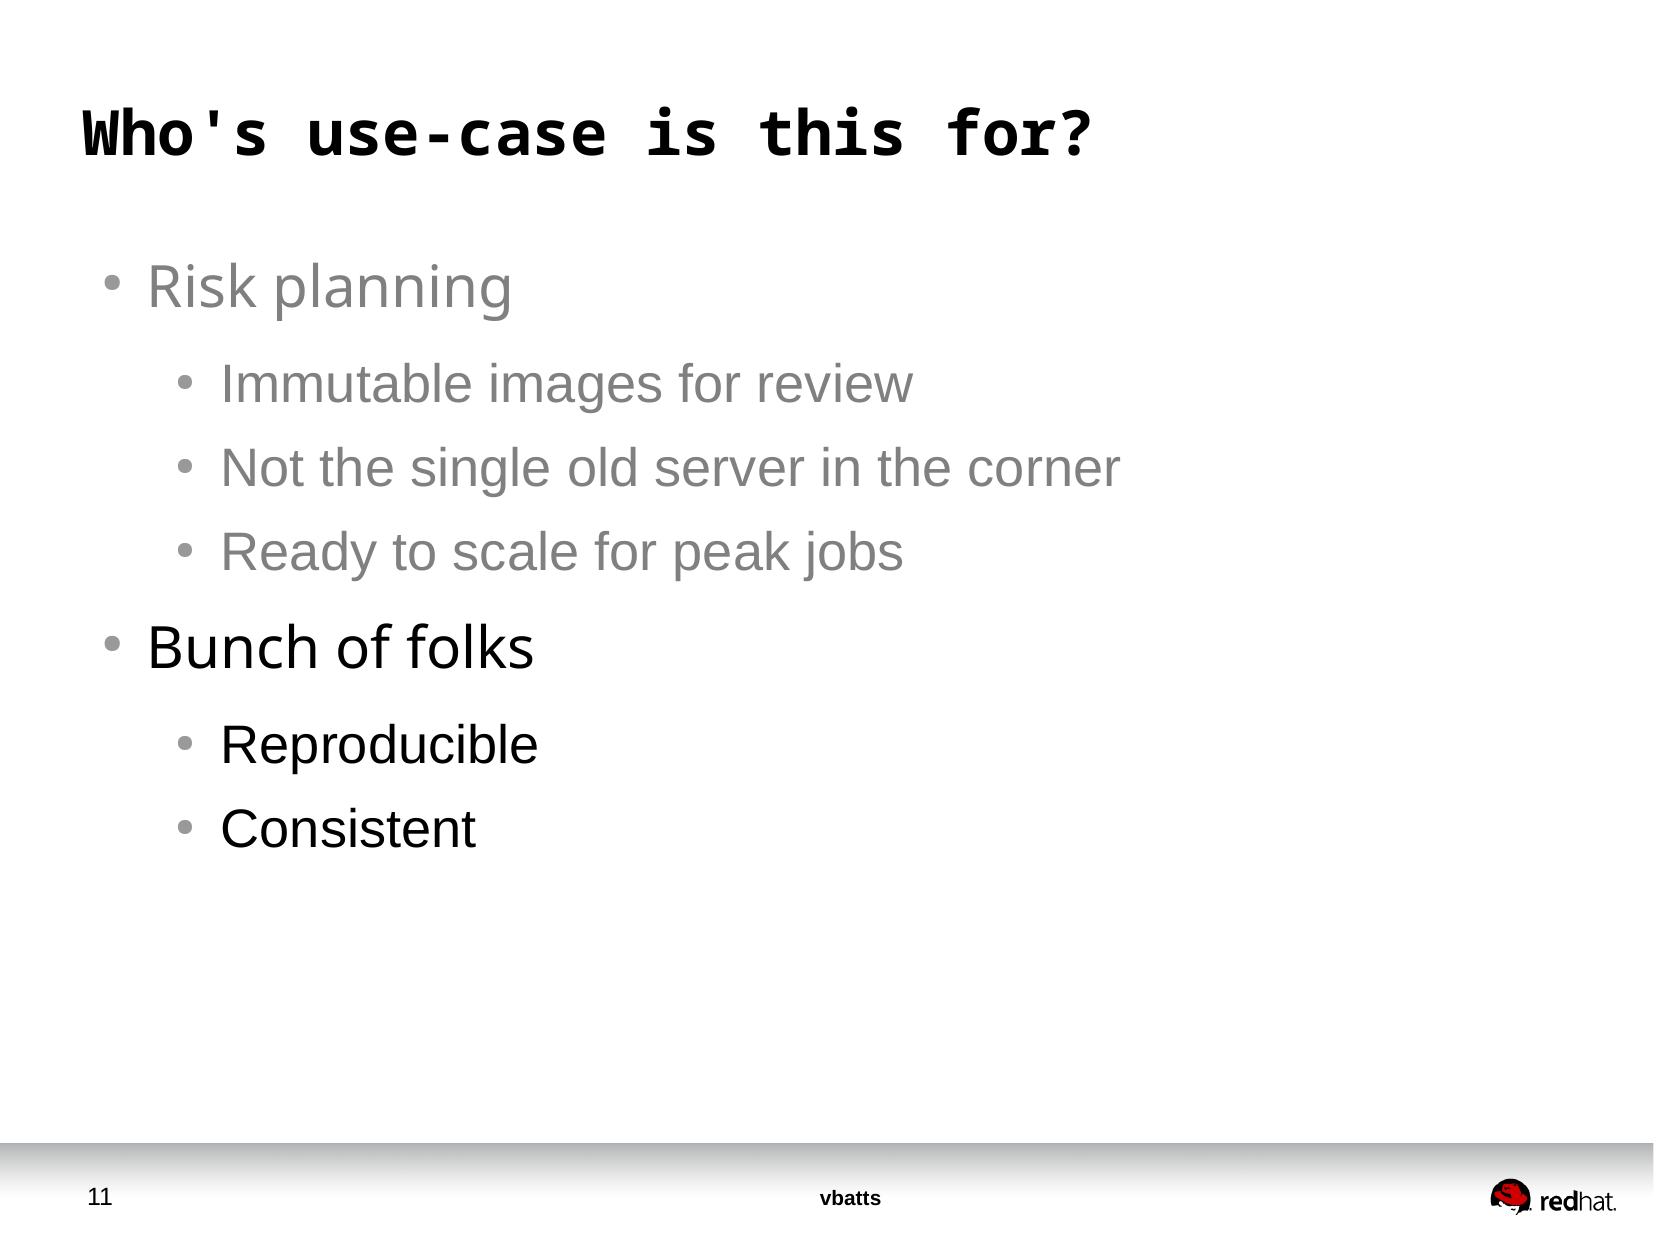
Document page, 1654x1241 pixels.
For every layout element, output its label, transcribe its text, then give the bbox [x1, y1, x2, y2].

title Who's use-case is this for? [82, 37, 1571, 226]
list Risk planning Immutable images for review Not the single old server in the corner Ready to scale for peak jobs Bunch of folks Reproducible Consistent [86, 244, 1576, 1039]
picture [0, 1143, 1654, 1241]
